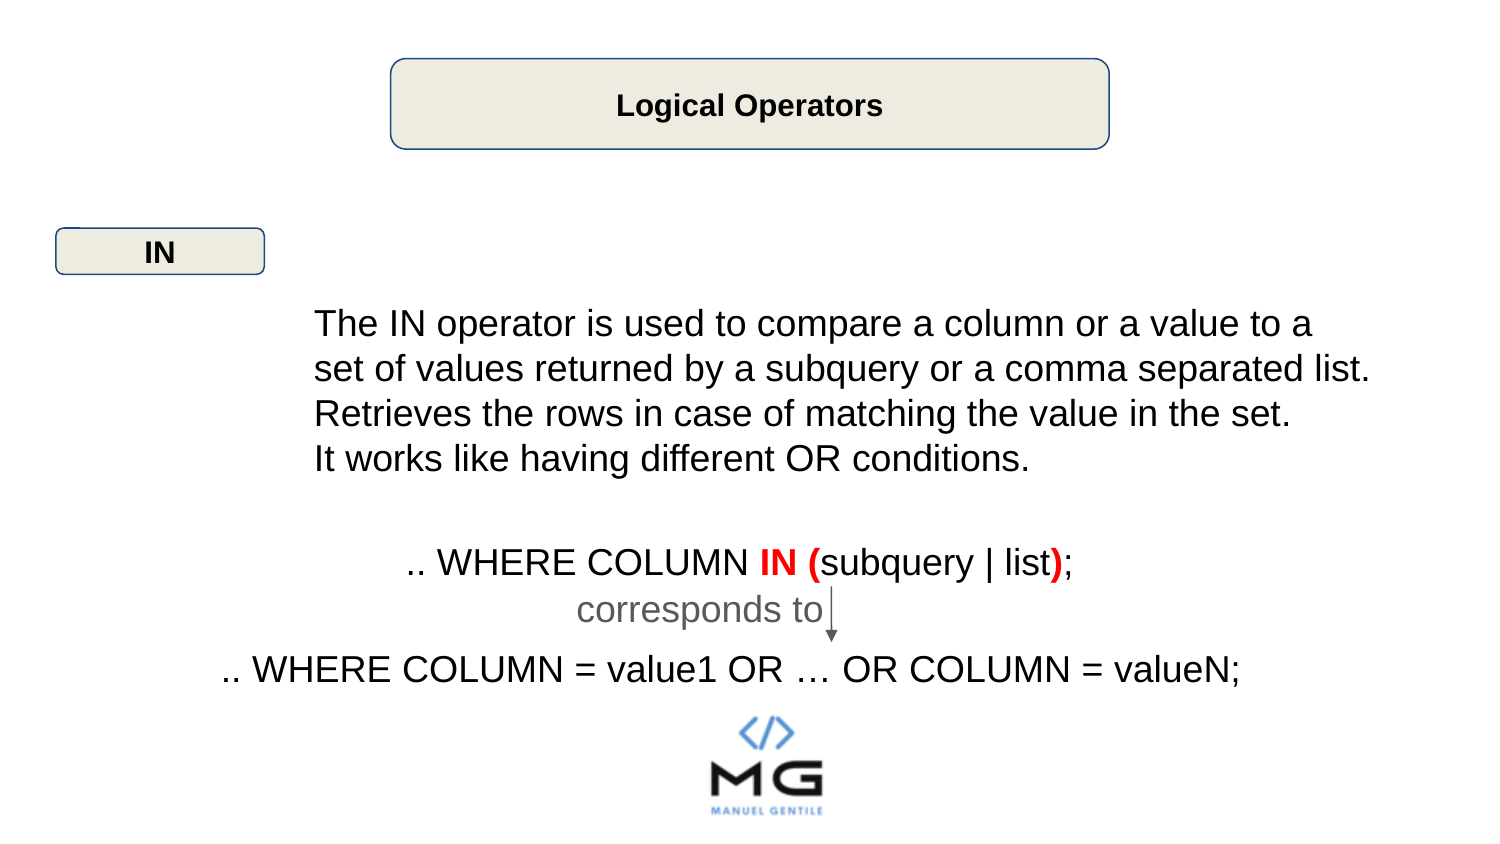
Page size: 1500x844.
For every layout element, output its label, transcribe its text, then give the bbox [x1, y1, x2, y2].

picture [688, 700, 846, 844]
text_box .. WHERE COLUMN = value1 OR … OR COLUMN = valueN; [205, 630, 1295, 700]
text_box corresponds to [561, 570, 939, 609]
text_box Logical Operators [390, 58, 1110, 150]
text_box IN [55, 228, 265, 275]
text_box .. WHERE COLUMN IN (subquery | list); [390, 523, 1110, 593]
text_box The IN operator is used to compare a column or a value to a set of values returned by a subquery or a comma separated list. Retrieves the rows in case of matching the value in the set. It works like having different OR conditions. [298, 283, 1388, 525]
